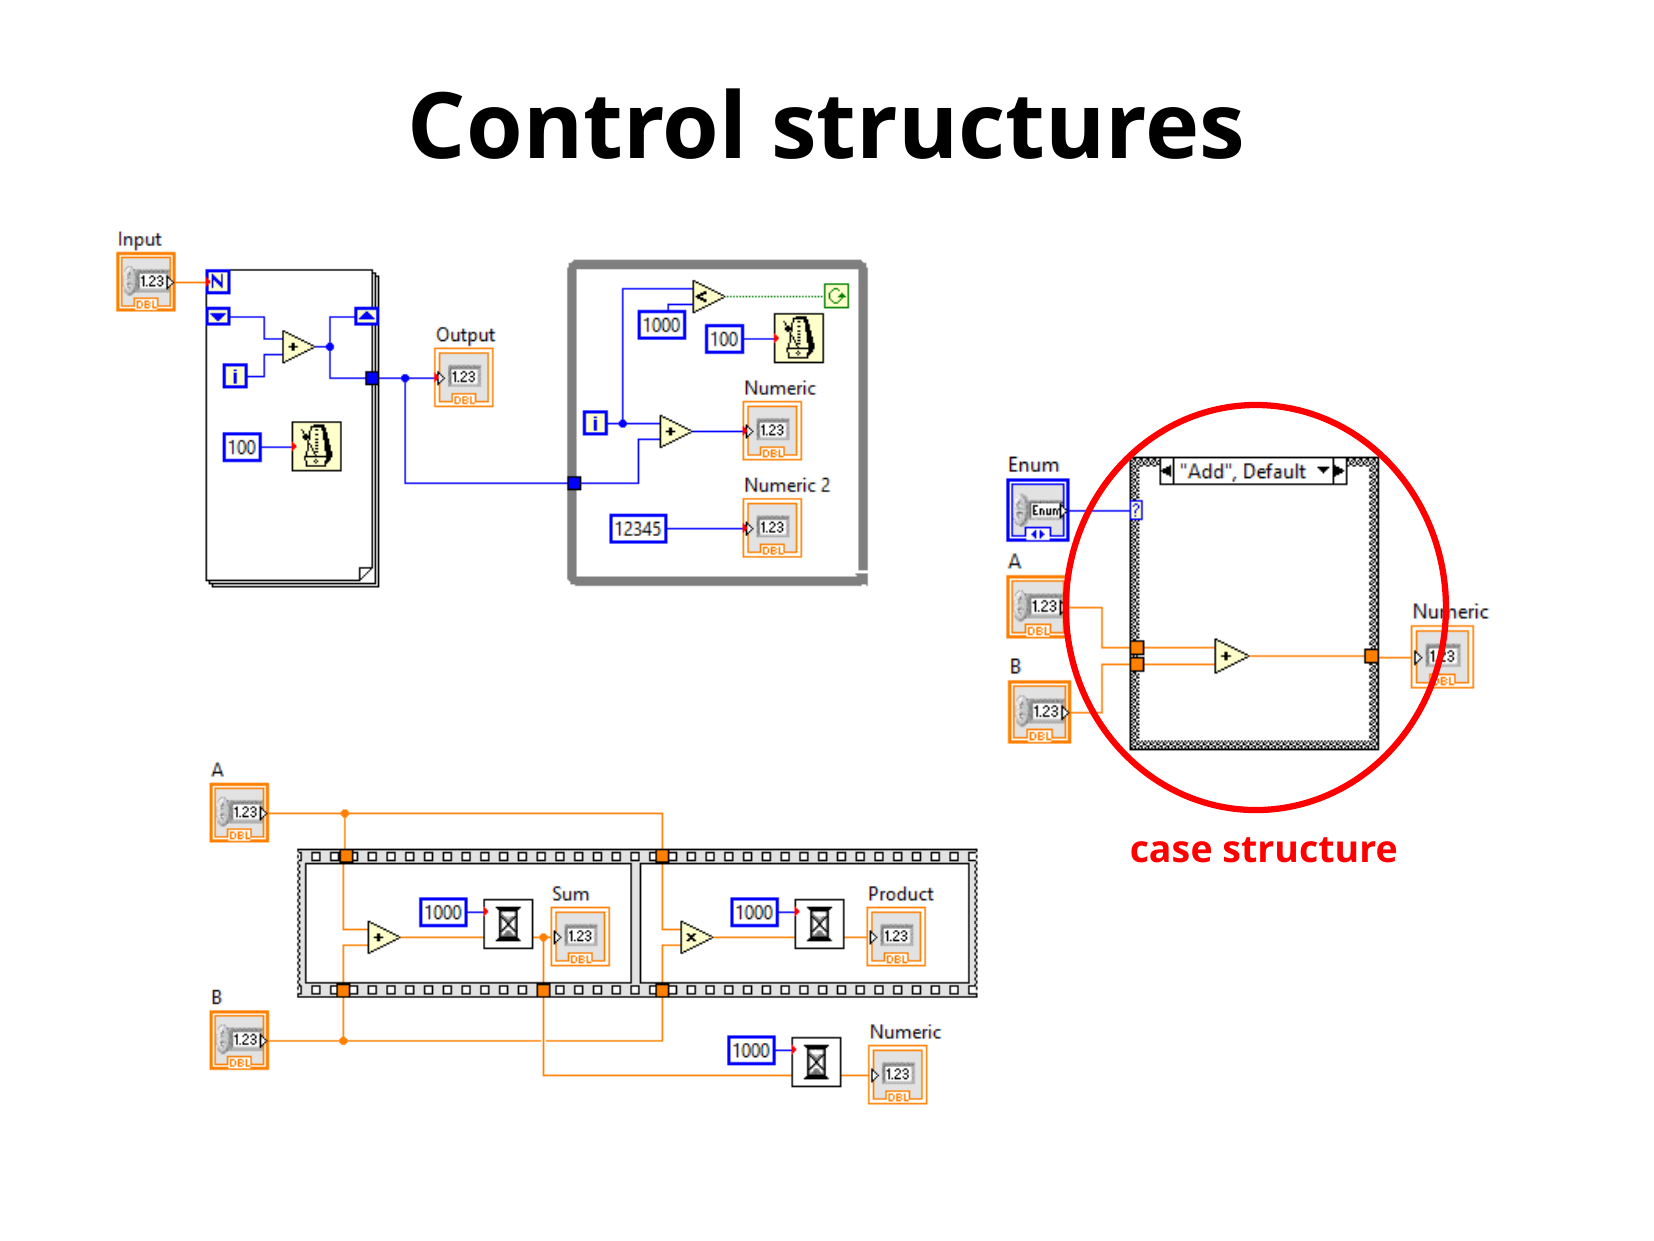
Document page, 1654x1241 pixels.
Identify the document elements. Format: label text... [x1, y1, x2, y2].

text_box case structure [1162, 811, 1366, 885]
picture [104, 224, 901, 616]
title Control structures [82, 19, 1571, 227]
picture [188, 437, 1146, 1122]
picture [1069, 437, 1442, 769]
picture [1366, 437, 1501, 769]
